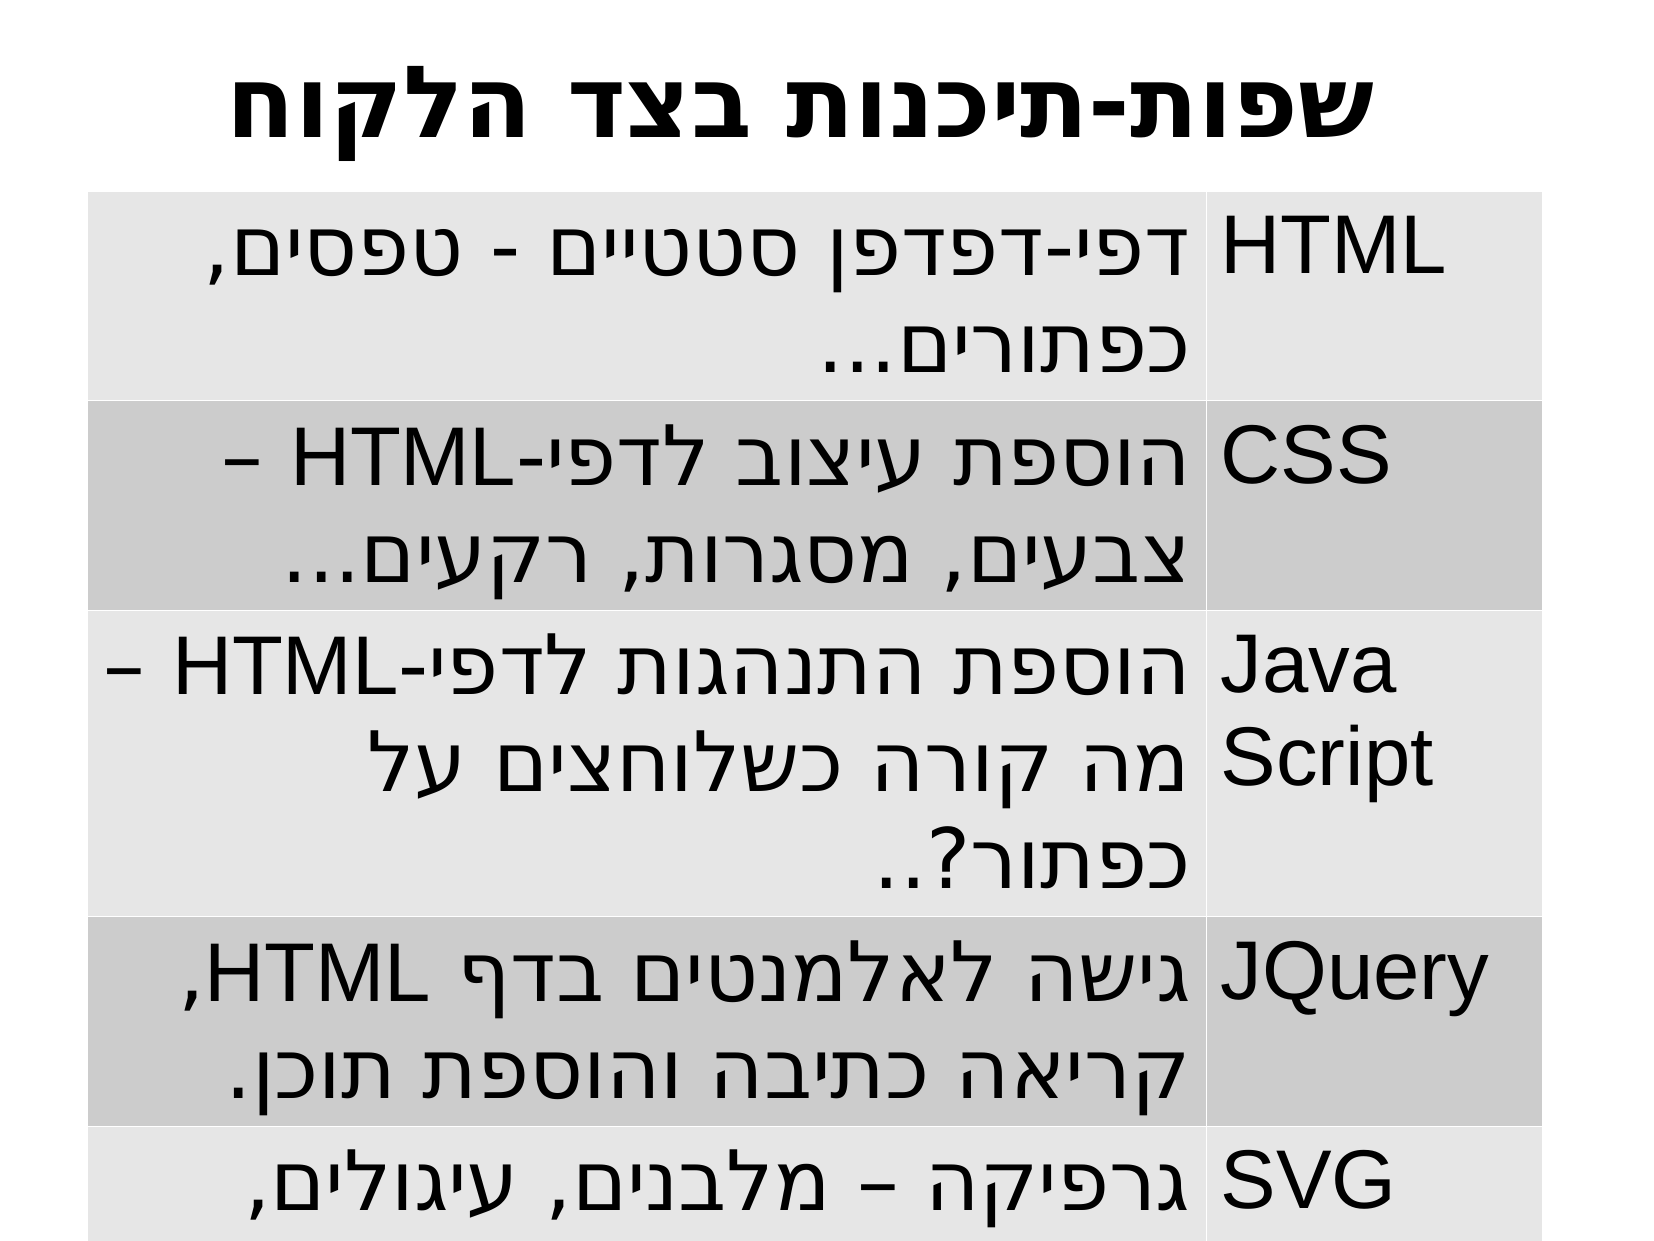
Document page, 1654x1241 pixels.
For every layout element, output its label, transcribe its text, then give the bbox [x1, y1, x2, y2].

title שפות-תיכנות בצד הלקוח [60, 0, 1542, 211]
table_cell גישה לאלמנטים בדף HTML, קריאה כתיבה והוספת תוכן. [88, 917, 1206, 1126]
table_cell CSS [1207, 401, 1542, 610]
table_cell גרפיקה – מלבנים, עיגולים, קוים... [88, 1127, 1206, 1241]
table_cell הוספת התנהגות לדפי-HTML – מה קורה כשלוחצים על כפתור?.. [88, 611, 1206, 916]
table_cell הוספת עיצוב לדפי-HTML – צבעים, מסגרות, רקעים... [88, 401, 1206, 610]
table_cell SVG [1207, 1127, 1542, 1241]
table_header HTML [1207, 192, 1542, 400]
table_cell Java Script [1207, 611, 1542, 916]
table_cell JQuery [1207, 917, 1542, 1126]
table_header דפי-דפדפן סטטיים - טפסים, כפתורים... [88, 192, 1206, 400]
